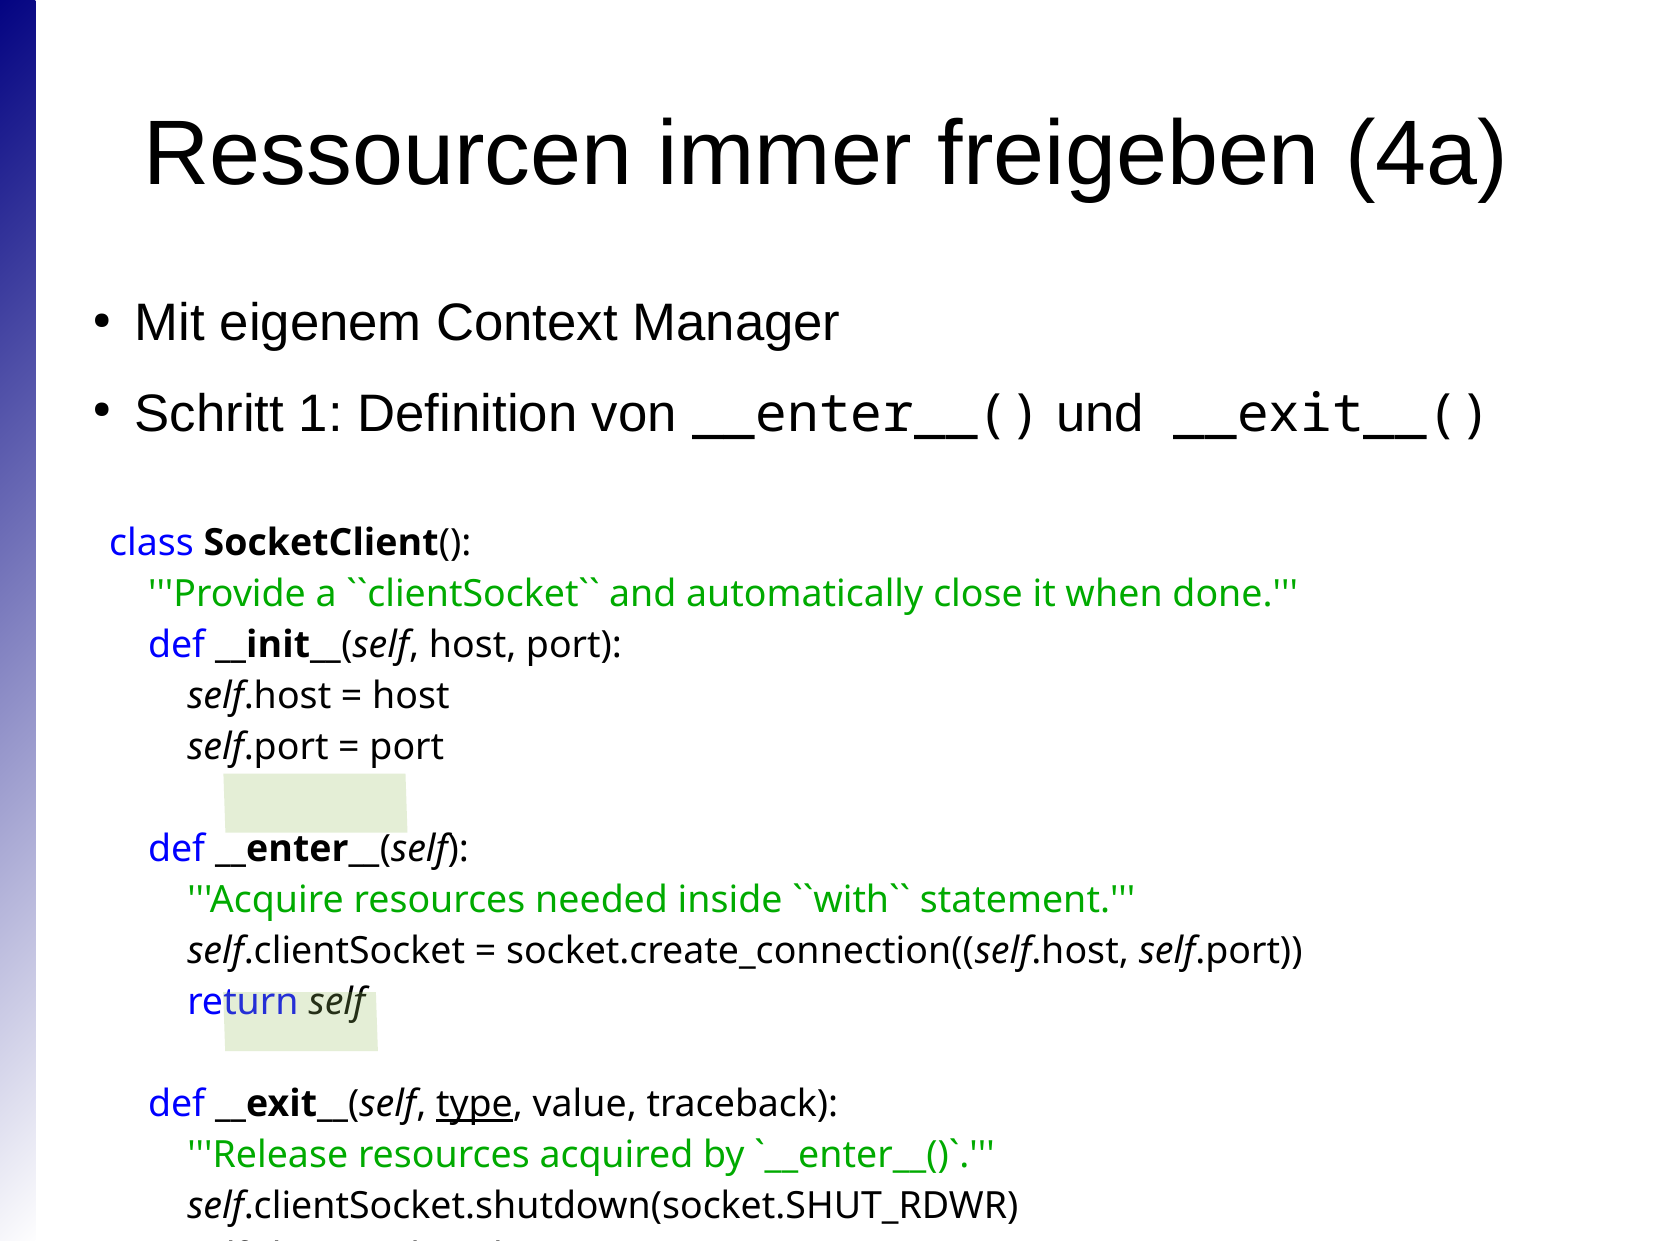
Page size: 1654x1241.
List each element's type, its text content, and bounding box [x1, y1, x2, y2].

text_box [223, 773, 408, 833]
list Mit eigenem Context Manager Schritt 1: Definition von __enter__() und __exit__() [78, 292, 1567, 449]
title Ressourcen immer freigeben (4a) [82, 49, 1571, 257]
text_box [223, 992, 378, 1052]
text_box class SocketClient(): '''Provide a ``clientSocket`` and automatically close it when done.''' def __init__(self, host, port): self.host = host self.port = port def __enter__(self): '''Acquire resources needed inside ``with`` statement.''' self.clientSocket = socket.create_connection((self.host, self.port)) return self def __exit__(self, type, value, traceback): '''Release resources acquired by `__enter__()`.''' self.clientSocket.shutdown(socket.SHUT_RDWR) self.clientSocket.close() [94, 507, 1548, 1187]
